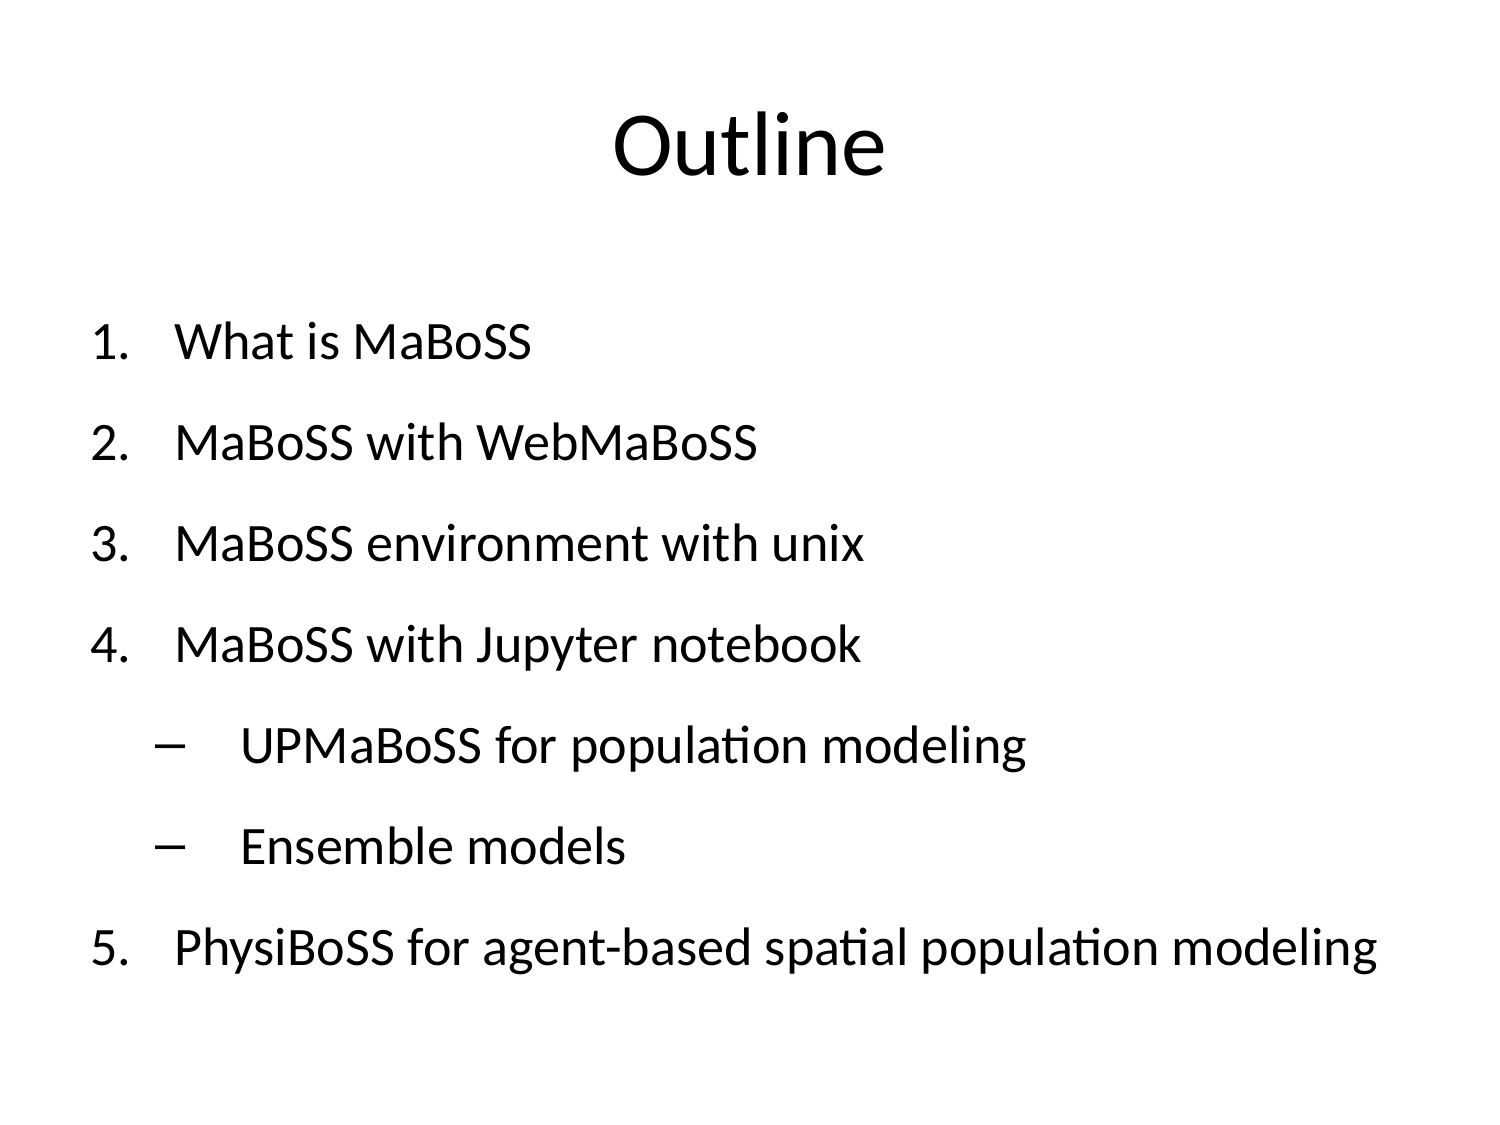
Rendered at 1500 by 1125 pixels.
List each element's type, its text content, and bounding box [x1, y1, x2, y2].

title Outline [75, 45, 1425, 233]
list What is MaBoSS MaBoSS with WebMaBoSS MaBoSS environment with unix MaBoSS with Jupyter notebook UPMaBoSS for population modeling Ensemble models PhysiBoSS for agent-based spatial population modeling [75, 297, 1425, 1041]
